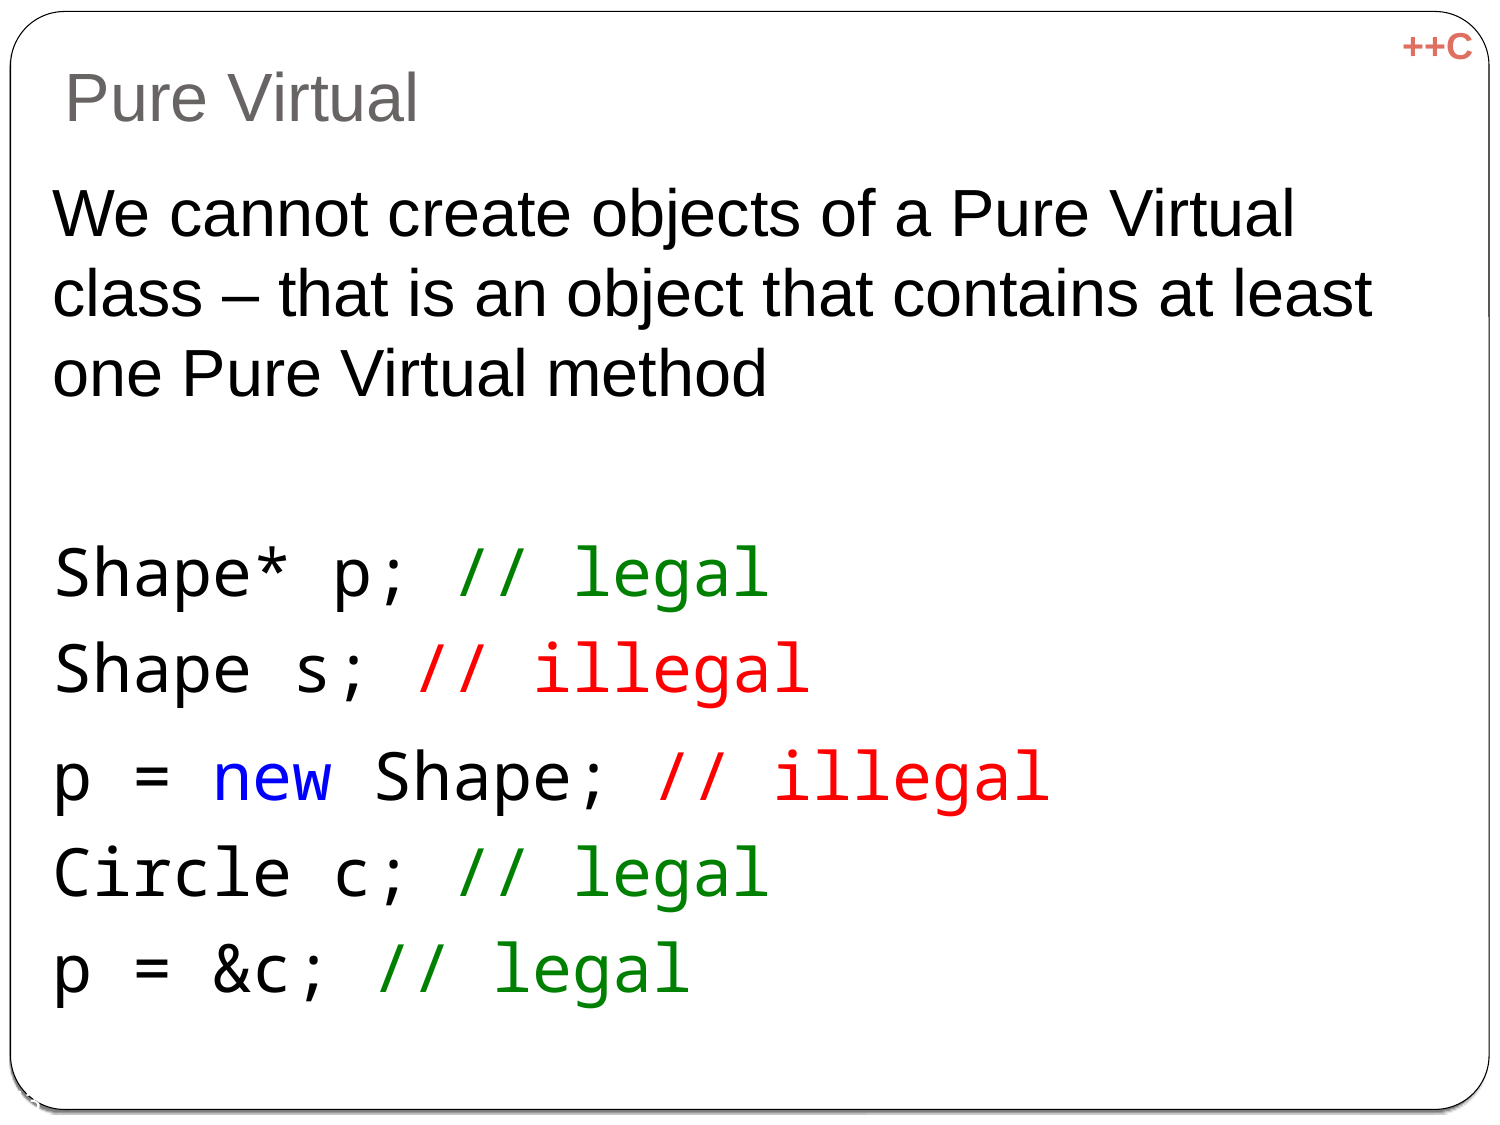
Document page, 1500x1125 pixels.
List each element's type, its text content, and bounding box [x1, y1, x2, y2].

slide_number <number> [0, 1074, 50, 1125]
title Pure Virtual [50, 45, 1450, 150]
list We cannot create objects of a Pure Virtual class – that is an object that contains at least one Pure Virtual method Shape* p; // legal Shape s; // illegal p = new Shape; // illegal Circle c; // legal p = &c; // legal [37, 162, 1463, 1088]
